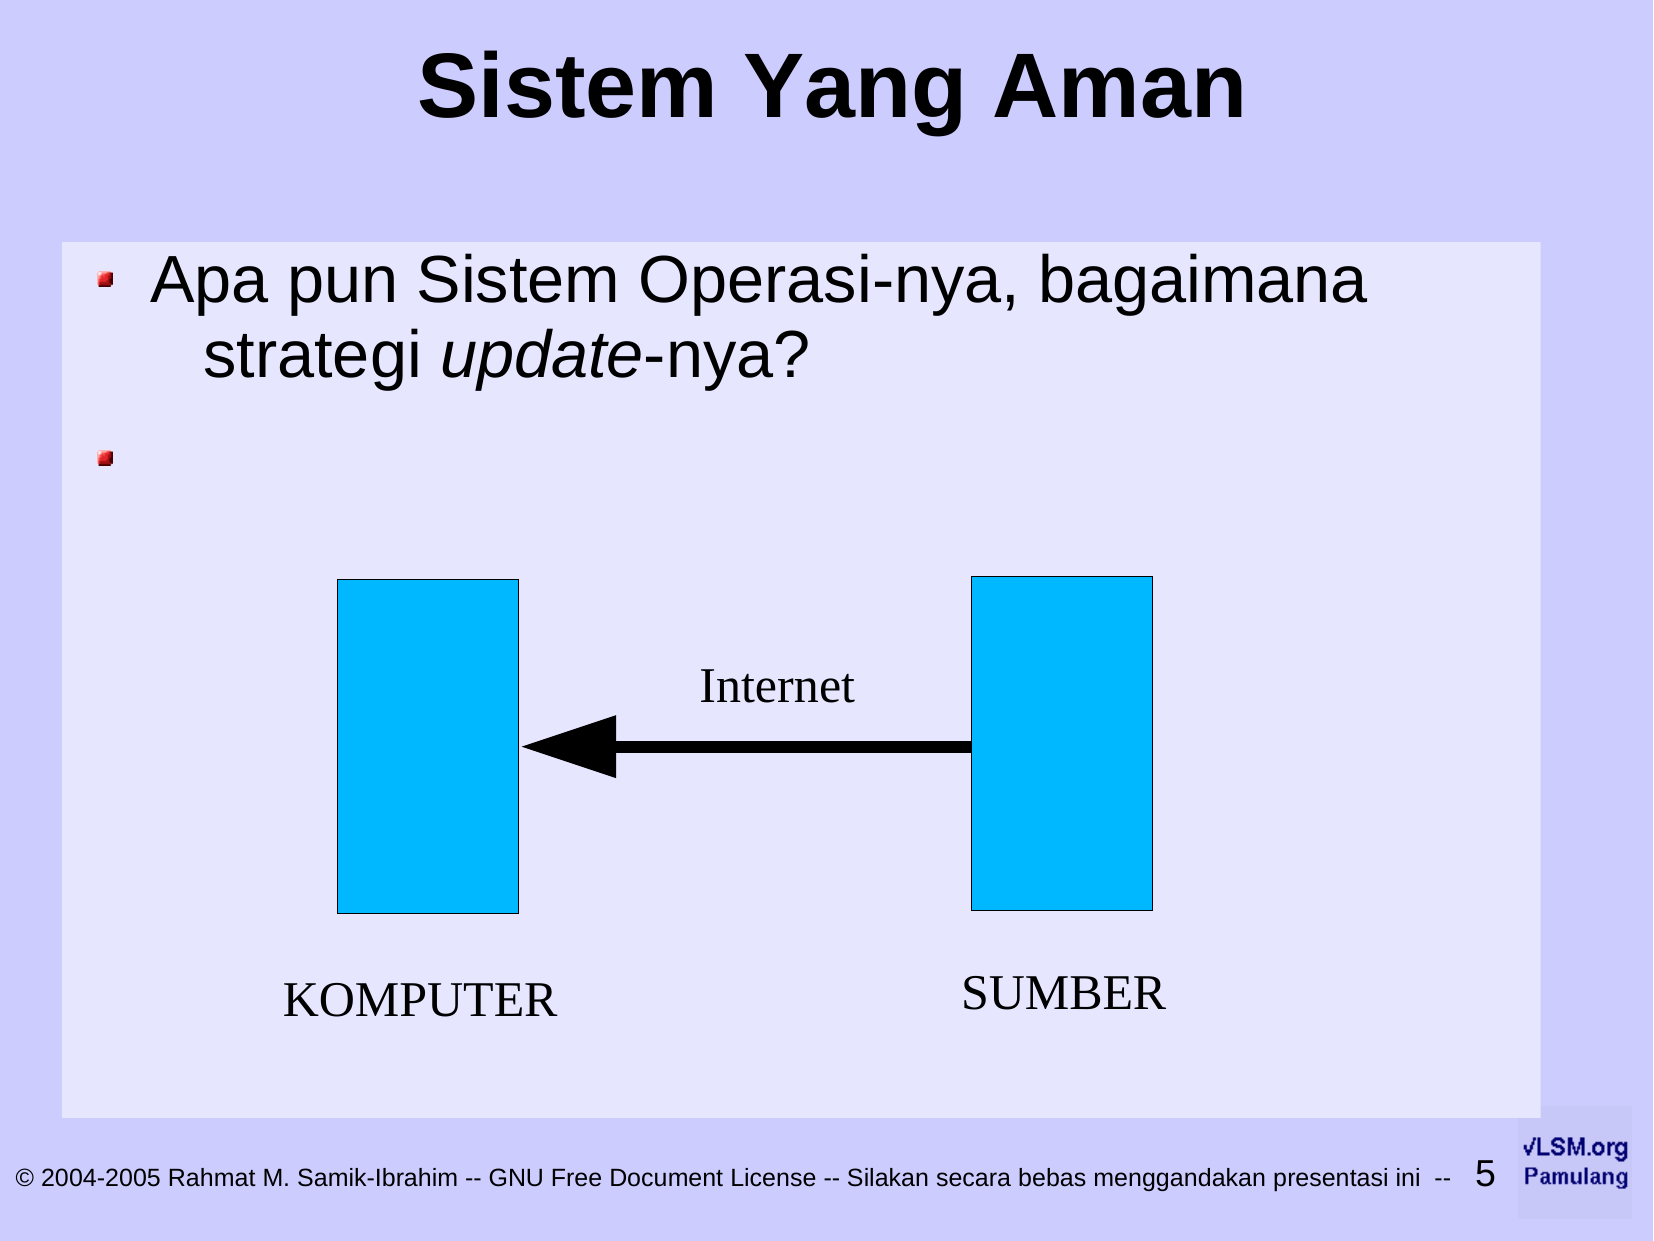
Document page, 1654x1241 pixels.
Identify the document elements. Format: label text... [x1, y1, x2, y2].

text_box [971, 576, 1153, 911]
text_box [337, 579, 519, 914]
list Apa pun Sistem Operasi-nya, bagaimana strategi update-nya? [61, 242, 1541, 1118]
text_box SUMBER [913, 964, 1214, 1021]
text_box Internet [627, 658, 928, 714]
text_box KOMPUTER [282, 971, 583, 1028]
picture [1518, 1106, 1632, 1219]
title Sistem Yang Aman [40, 31, 1625, 142]
